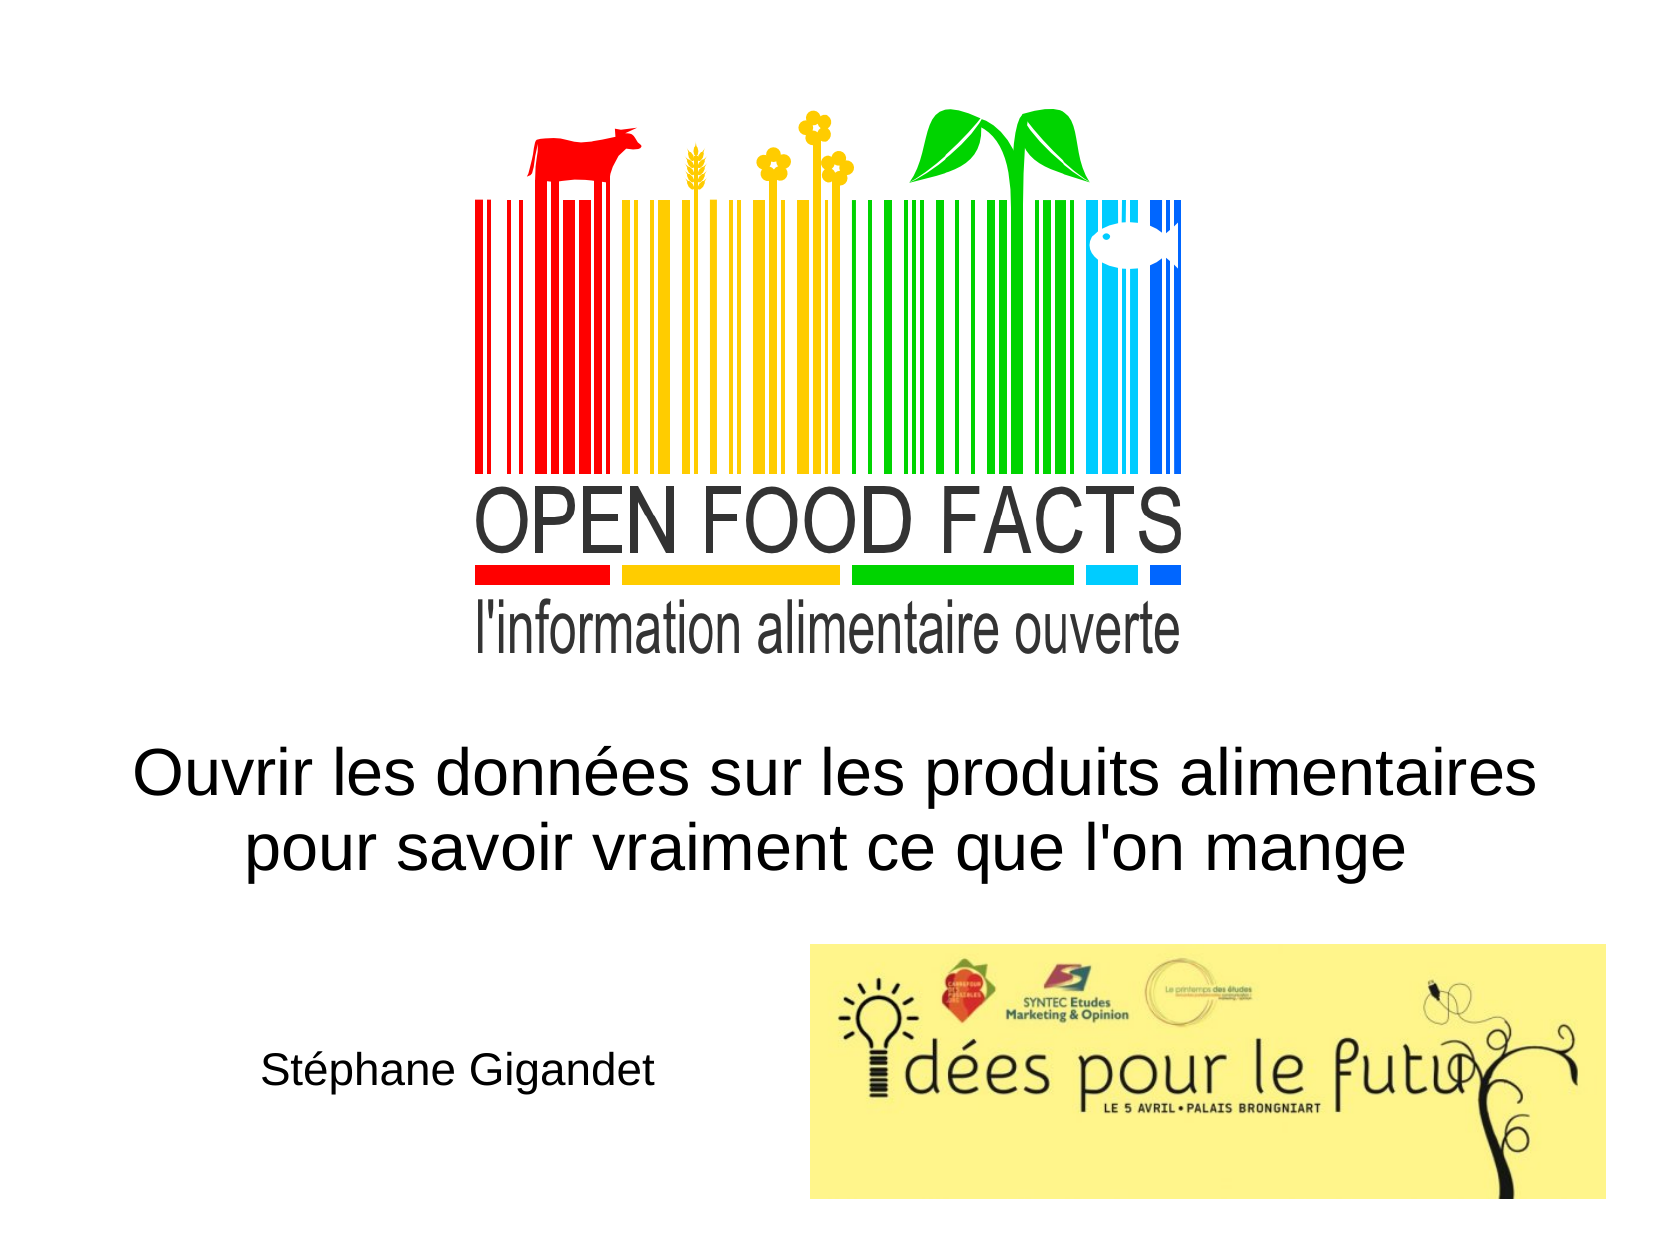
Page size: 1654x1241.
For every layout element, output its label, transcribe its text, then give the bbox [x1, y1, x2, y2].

subtitle Ouvrir les données sur les produits alimentaires pour savoir vraiment ce que l'on mange [82, 735, 1571, 979]
picture [810, 944, 1606, 1199]
text_box Stéphane Gigandet [30, 1036, 886, 1205]
picture [475, 96, 1181, 656]
